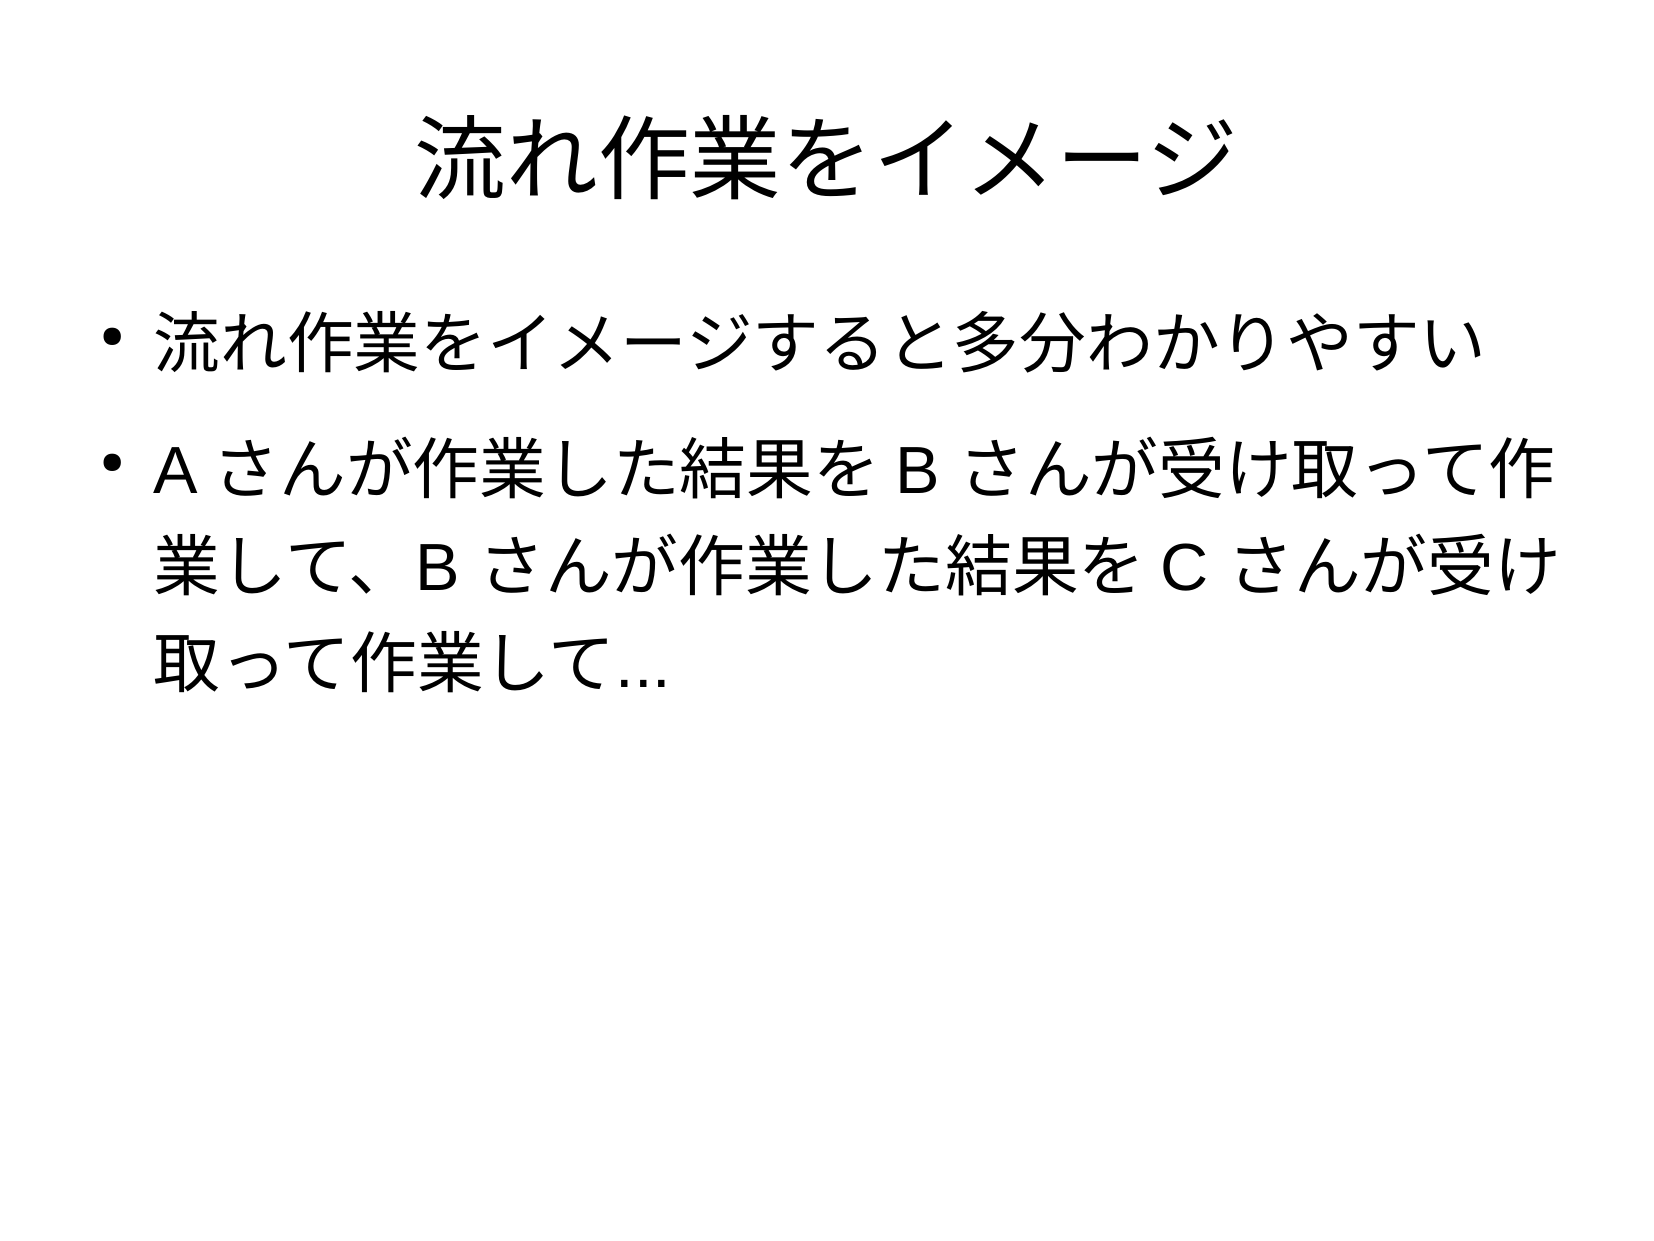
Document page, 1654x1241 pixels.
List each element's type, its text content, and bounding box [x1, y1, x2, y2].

list 流れ作業をイメージすると多分わかりやすい A さんが作業した結果を B さんが受け取って作業して、B さんが作業した結果を C さんが受け取って作業して... [82, 290, 1571, 1010]
title 流れ作業をイメージ [82, 49, 1571, 257]
